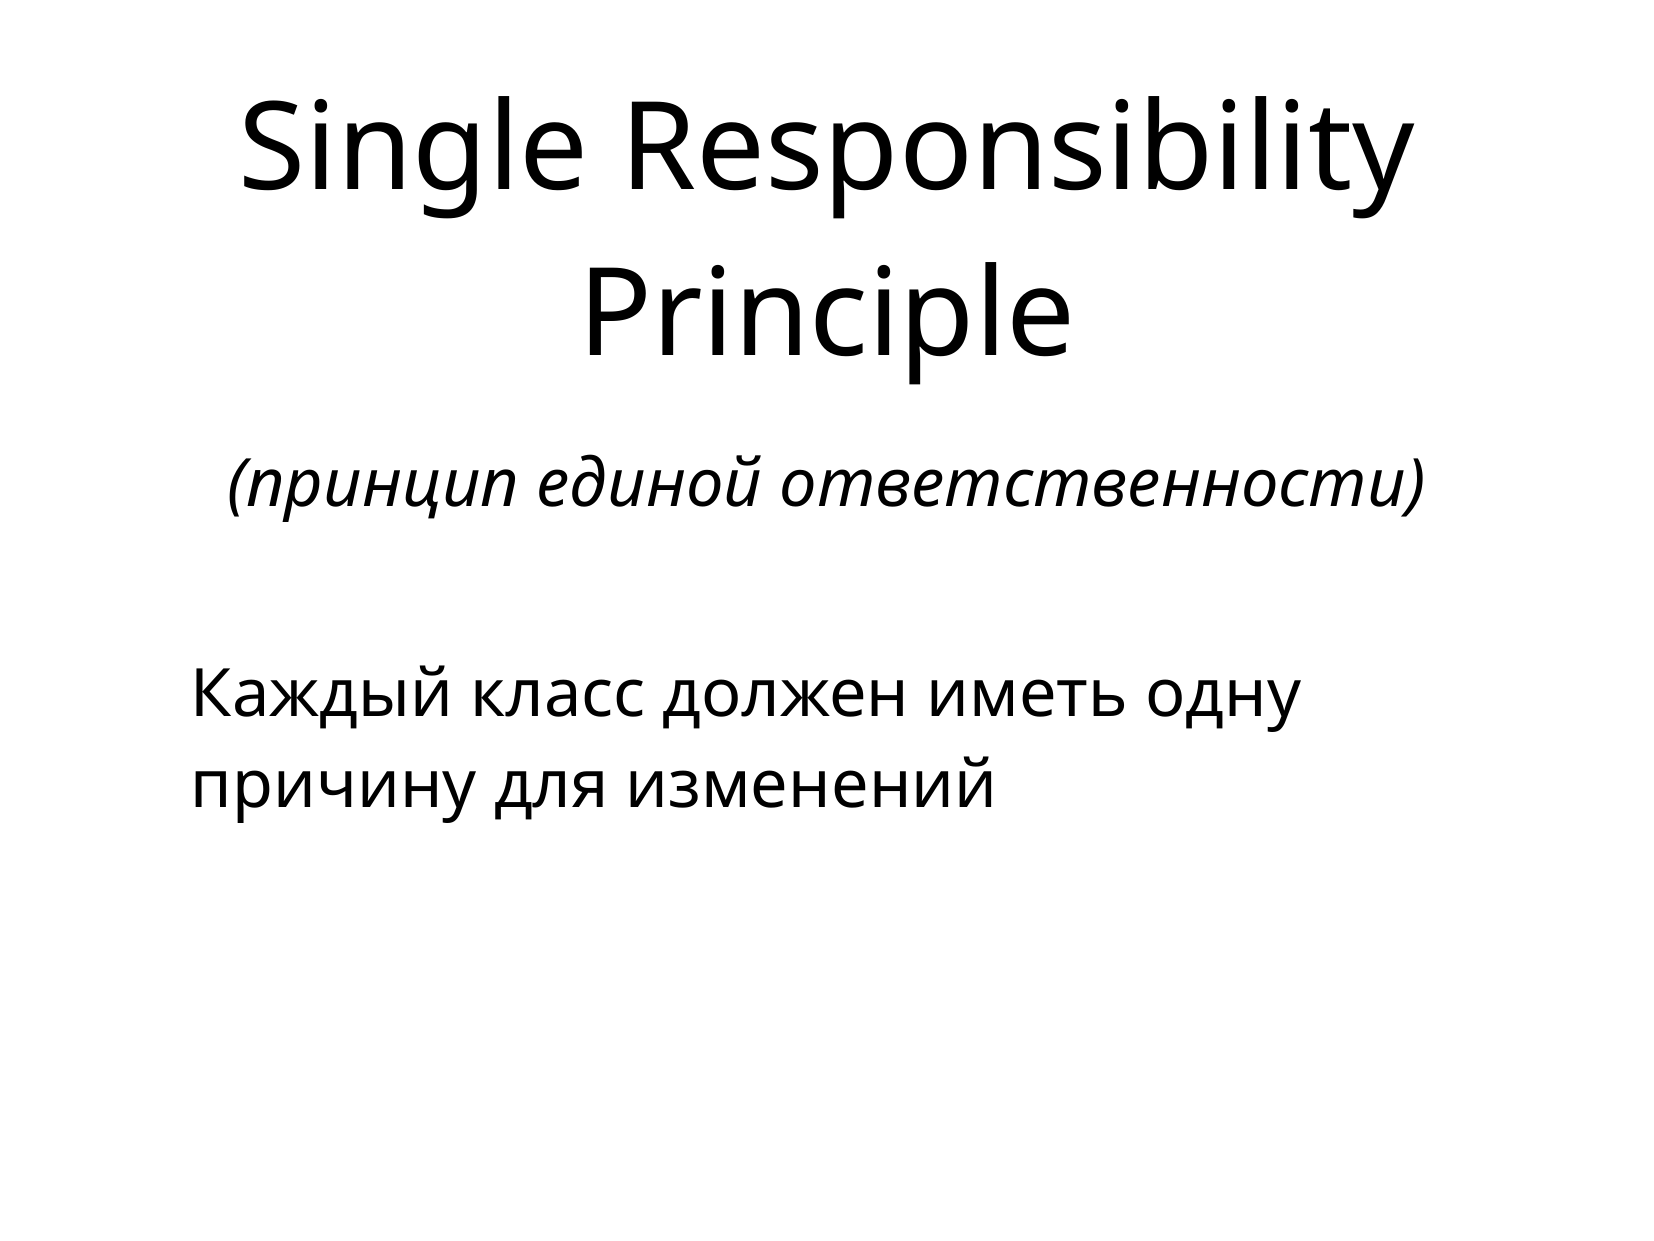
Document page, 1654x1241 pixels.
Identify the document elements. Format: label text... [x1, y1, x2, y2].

list Каждый класс должен иметь одну причину для изменений [120, 645, 1441, 856]
text_box (принцип единой ответственности) [0, 428, 1654, 541]
title Single Responsibility Principle [82, 74, 1571, 376]
